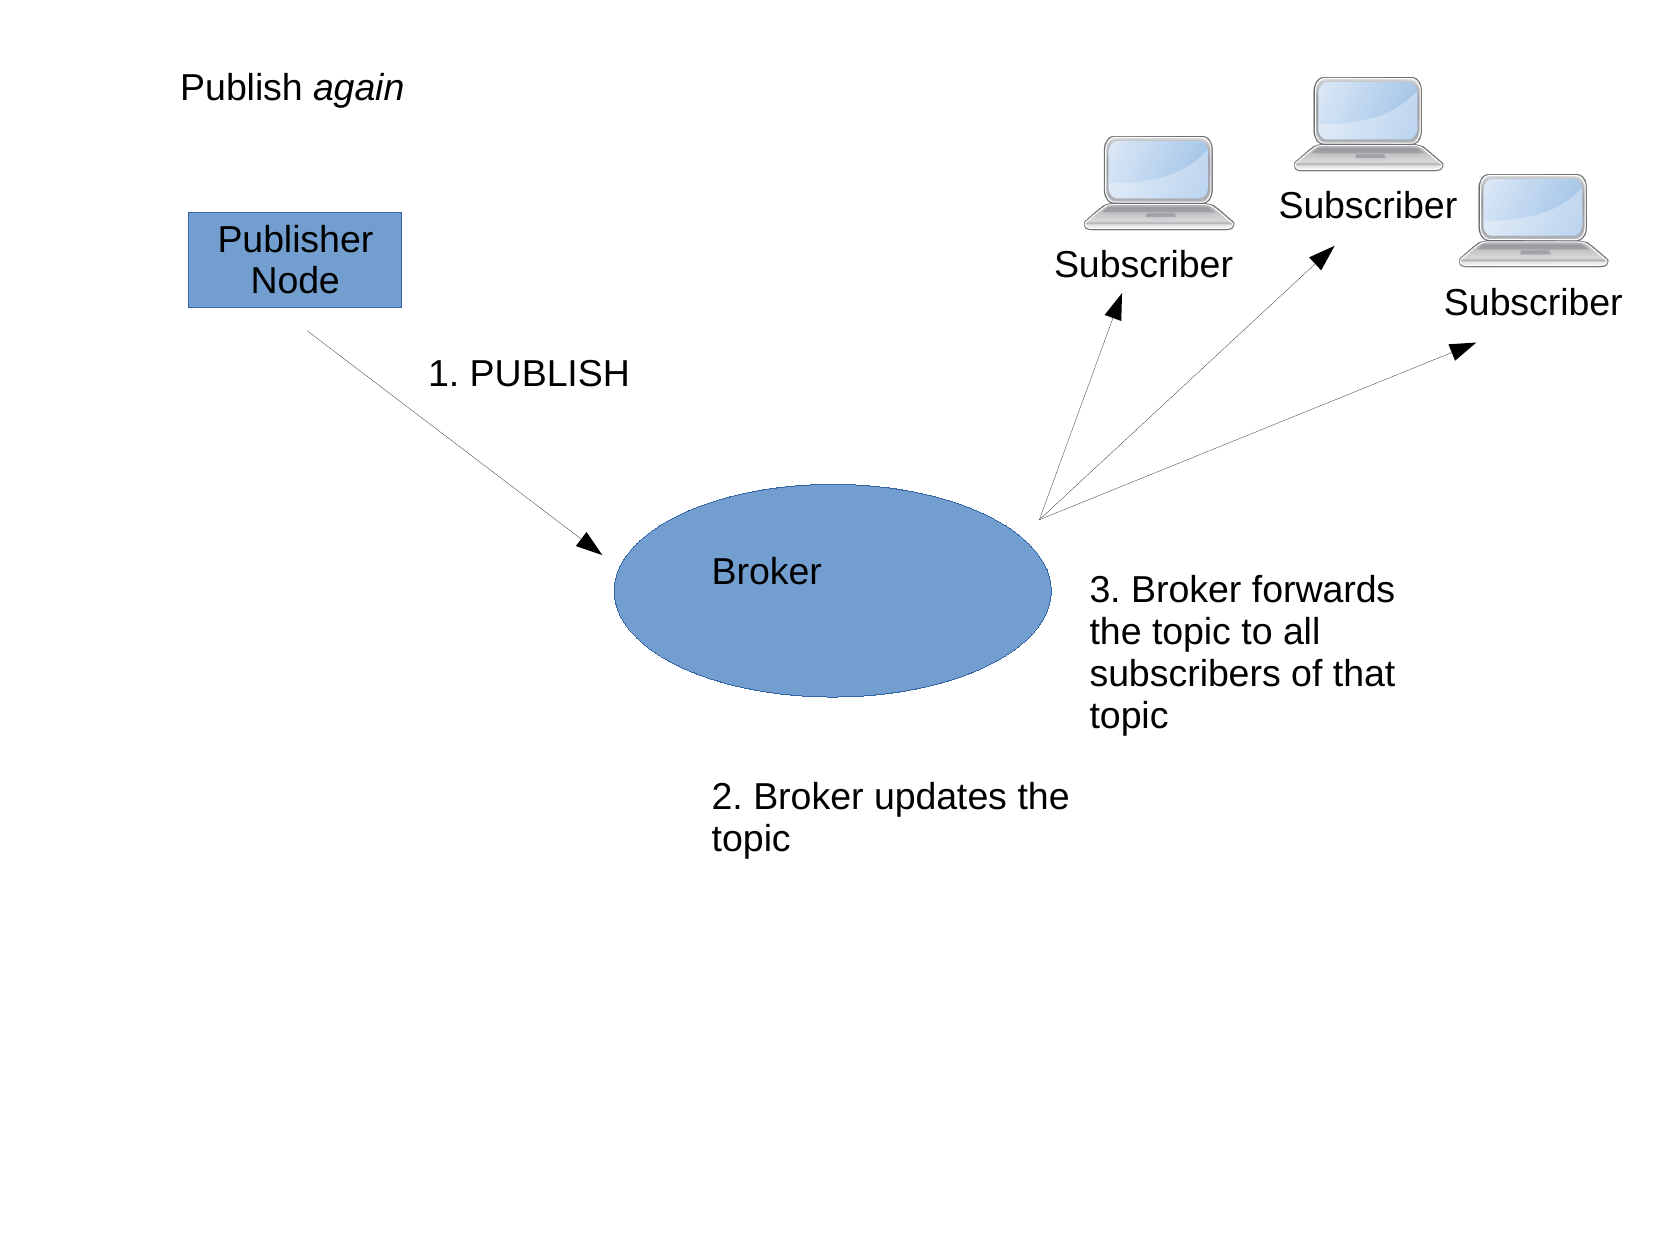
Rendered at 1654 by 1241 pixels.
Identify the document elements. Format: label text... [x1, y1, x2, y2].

text_box 1. PUBLISH [413, 344, 646, 402]
text_box [614, 484, 1052, 698]
text_box Publish again [165, 59, 686, 116]
text_box Subscriber [1429, 273, 1642, 331]
text_box Publisher Node [188, 212, 402, 308]
picture [1287, 70, 1450, 177]
text_box Broker [696, 543, 969, 601]
picture [1077, 129, 1241, 237]
text_box Subscriber [1263, 177, 1452, 246]
text_box 2. Broker updates the topic [696, 767, 1087, 867]
text_box 3. Broker forwards the topic to all subscribers of that topic [1074, 561, 1465, 745]
picture [1452, 167, 1615, 273]
text_box Subscriber [1039, 236, 1252, 294]
